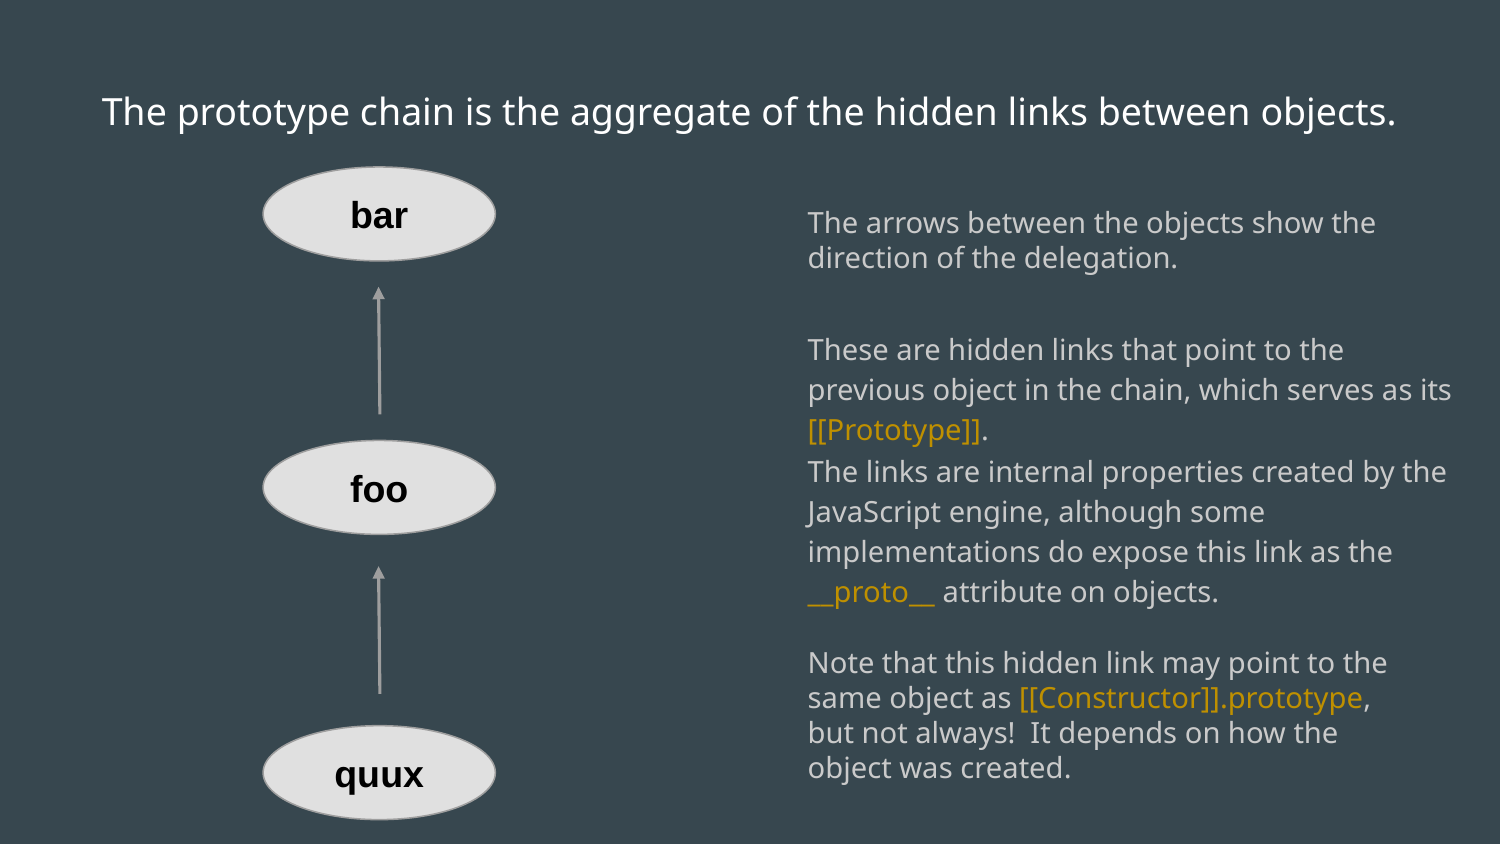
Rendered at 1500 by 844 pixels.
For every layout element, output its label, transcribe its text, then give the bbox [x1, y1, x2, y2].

text_box Note that this hidden link may point to the same object as [[Constructor]].prototype, but not always! It depends on how the object was created. [792, 629, 1427, 786]
list The arrows between the objects show the direction of the delegation. [792, 189, 1449, 301]
text_box These are hidden links that point to the previous object in the chain, which serves as its [[Prototype]]. [792, 311, 1476, 423]
title The prototype chain is the aggregate of the hidden links between objects. [51, 72, 1449, 167]
text_box bar [263, 166, 496, 261]
text_box quux [263, 725, 496, 820]
text_box The links are internal properties created by the JavaScript engine, although some implementations do expose this link as the __proto__ attribute on objects. [792, 433, 1463, 620]
text_box foo [263, 440, 496, 535]
